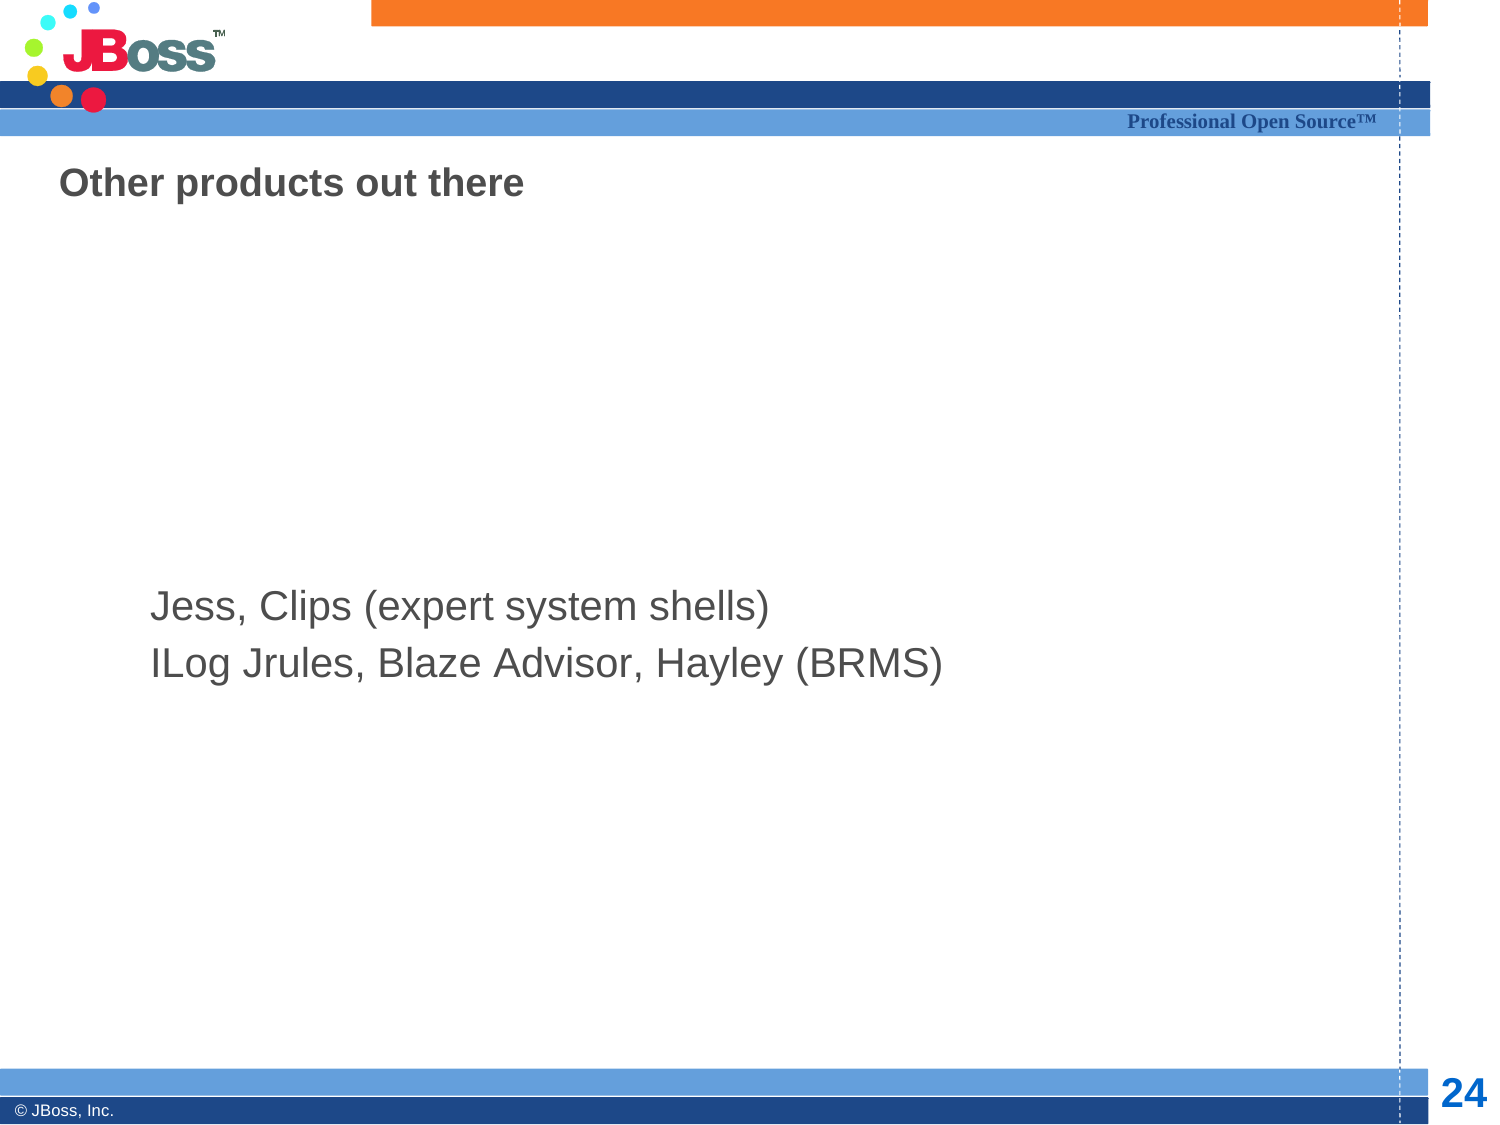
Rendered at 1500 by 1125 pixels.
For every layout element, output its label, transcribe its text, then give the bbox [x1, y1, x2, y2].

subtitle Jess, Clips (expert system shells) ILog Jrules, Blaze Advisor, Hayley (BRMS) [75, 263, 1425, 1006]
title Other products out there [59, 100, 1347, 266]
